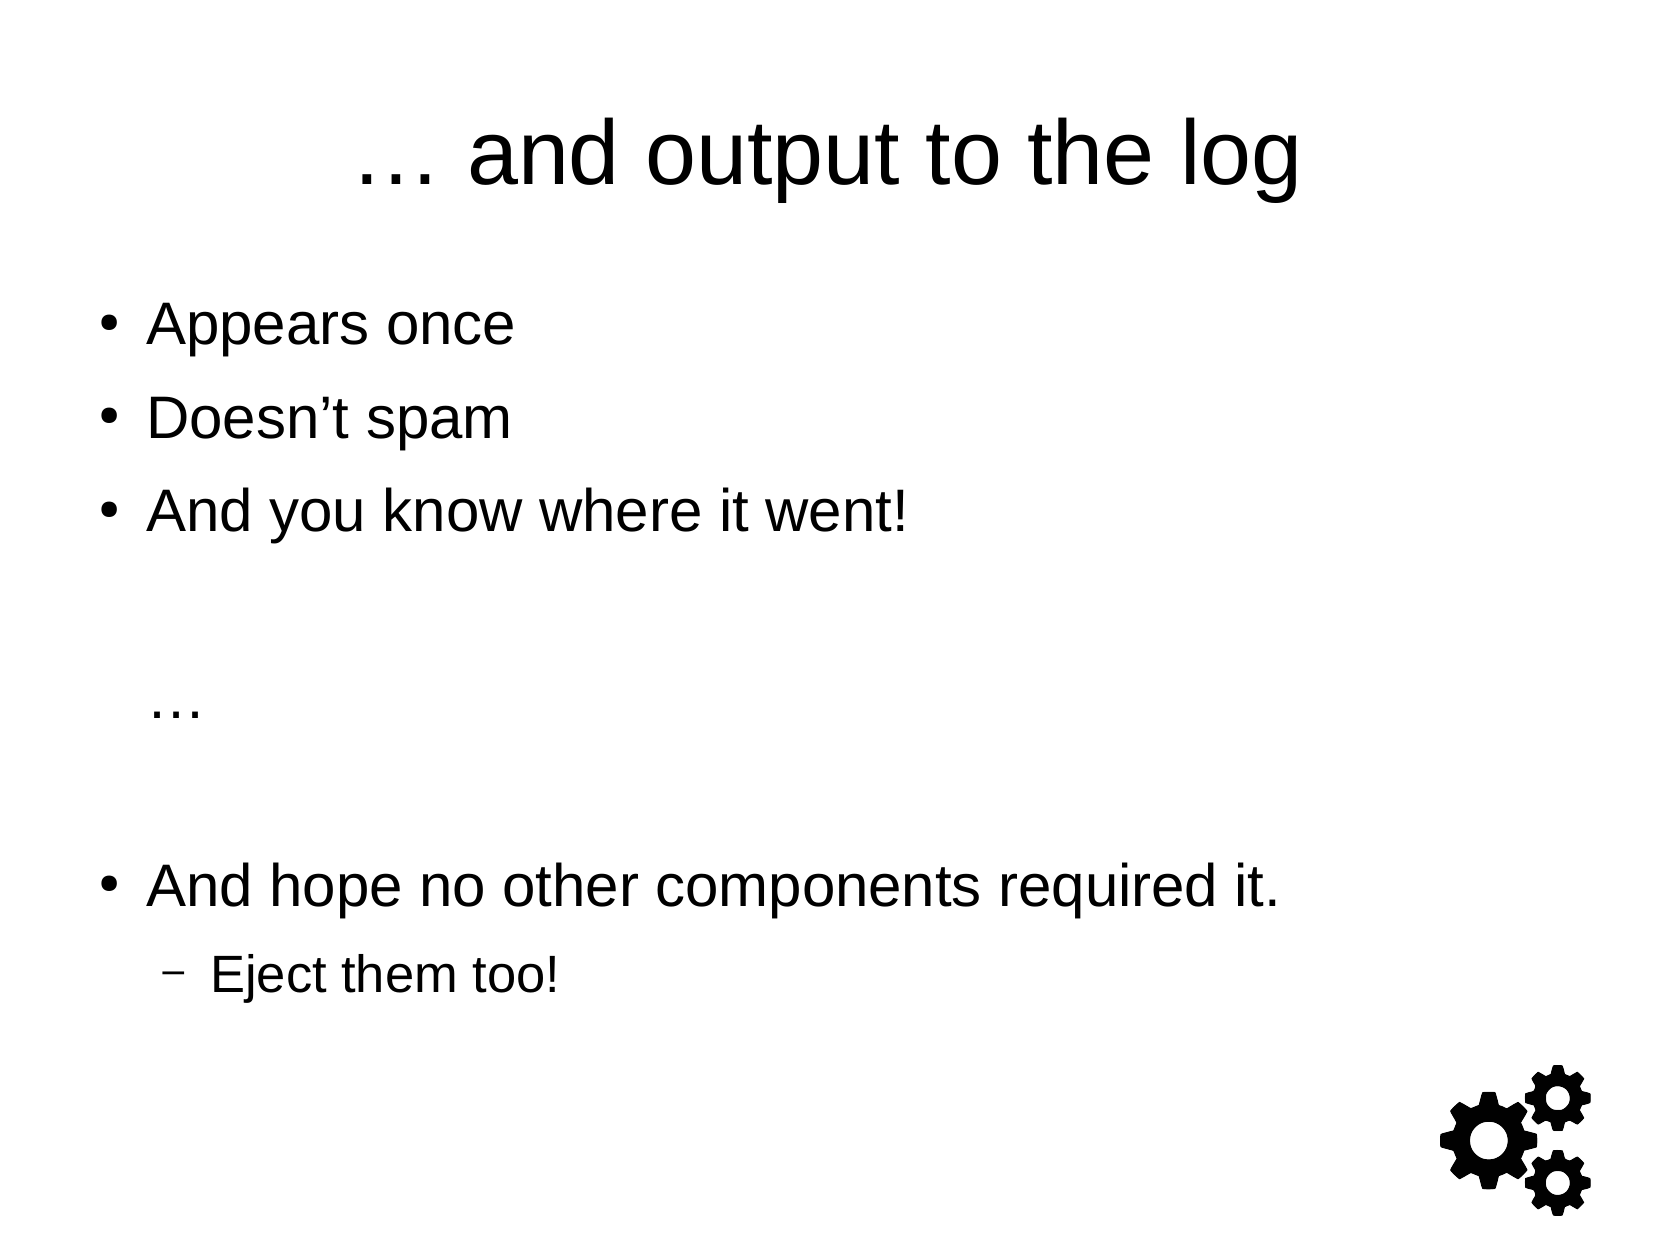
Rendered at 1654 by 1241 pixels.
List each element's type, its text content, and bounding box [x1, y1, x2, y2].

title … and output to the log [82, 49, 1571, 257]
picture [1440, 1065, 1591, 1216]
list Appears once Doesn’t spam And you know where it went! … And hope no other components required it. Eject them too! [82, 290, 1571, 1010]
